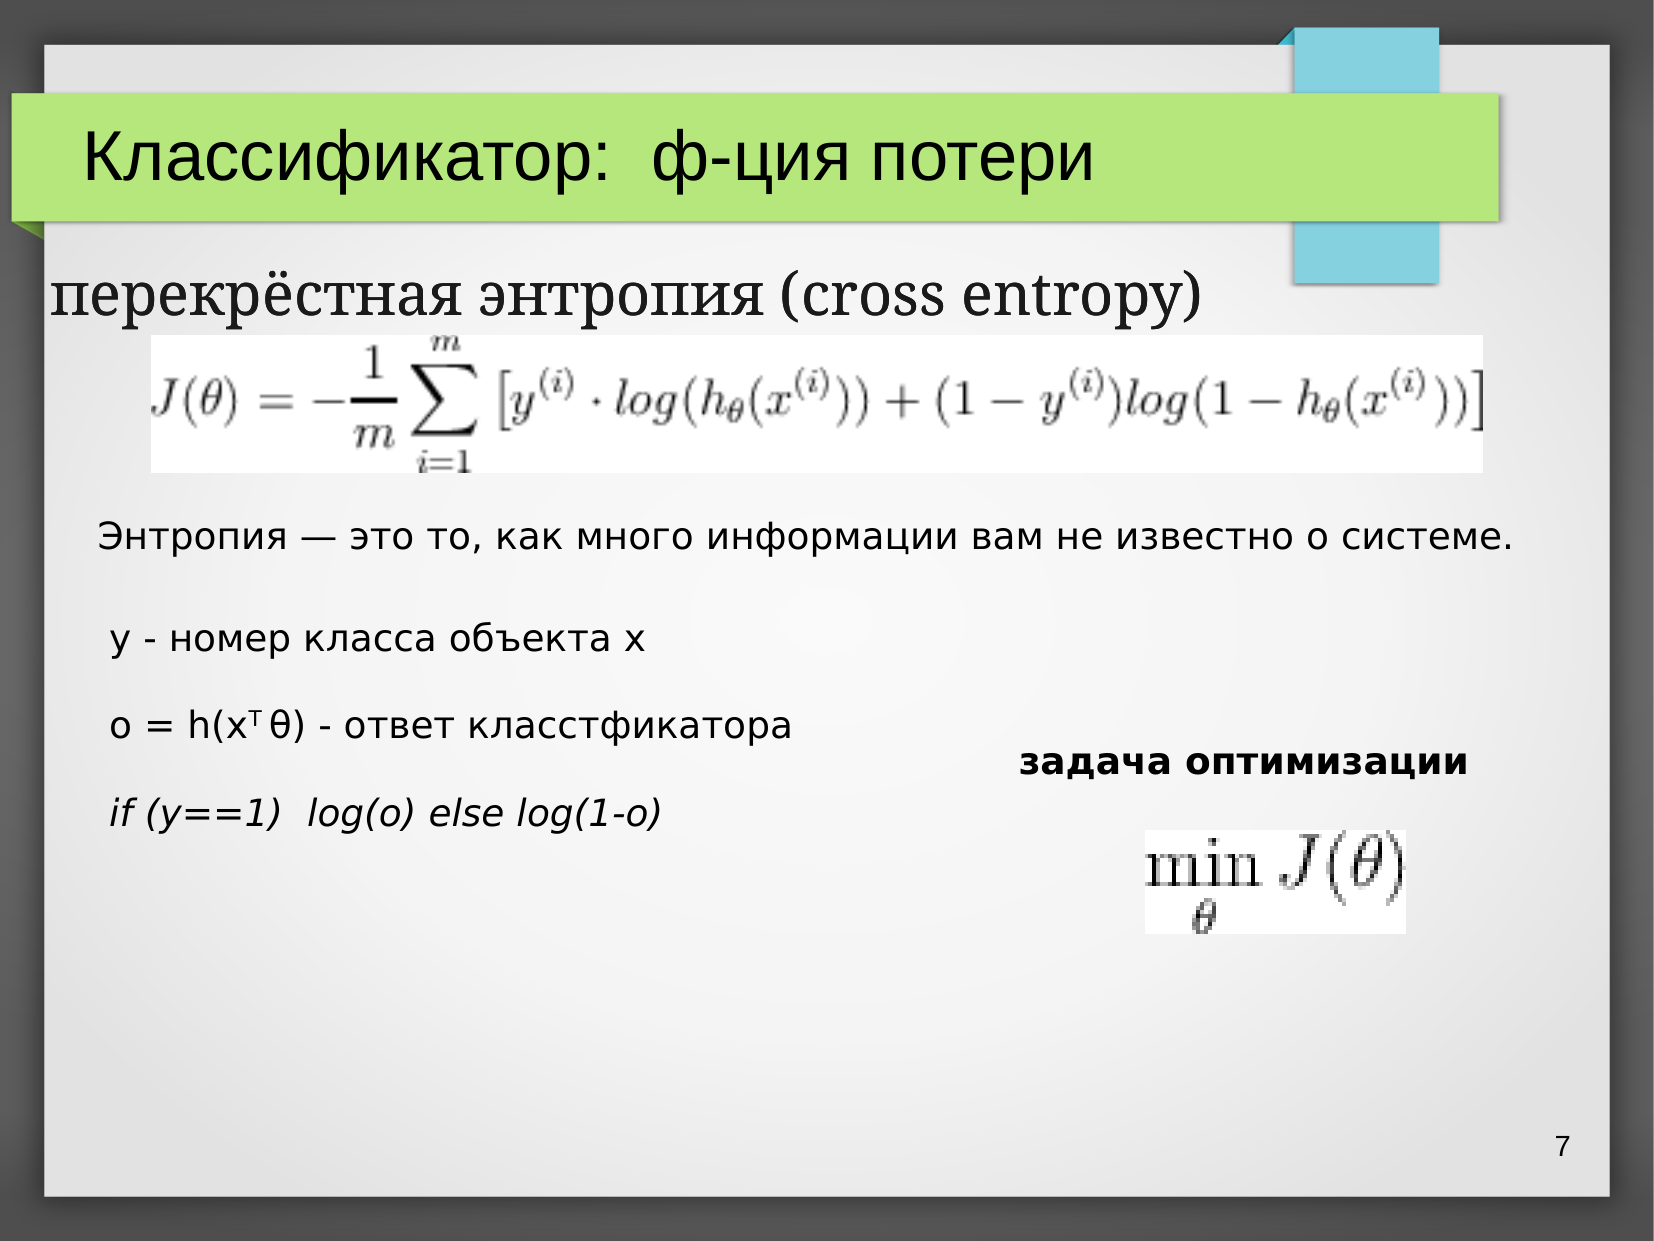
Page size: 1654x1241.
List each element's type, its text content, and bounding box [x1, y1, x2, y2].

picture [0, 0, 1654, 1241]
text_box перекрёстная энтропия (cross entropy) [35, 244, 1300, 343]
text_box y - номер класса объекта х o = h(xT θ) - ответ класстфикатора if (y==1) log(o) else log(1-o) [94, 610, 815, 1017]
text_box Энтропия — это то, как много информации вам не известно о системе. [82, 507, 1560, 610]
title Классификатор: ф-ция потери [82, 52, 1571, 260]
text_box задача оптимизации [1003, 732, 1512, 804]
